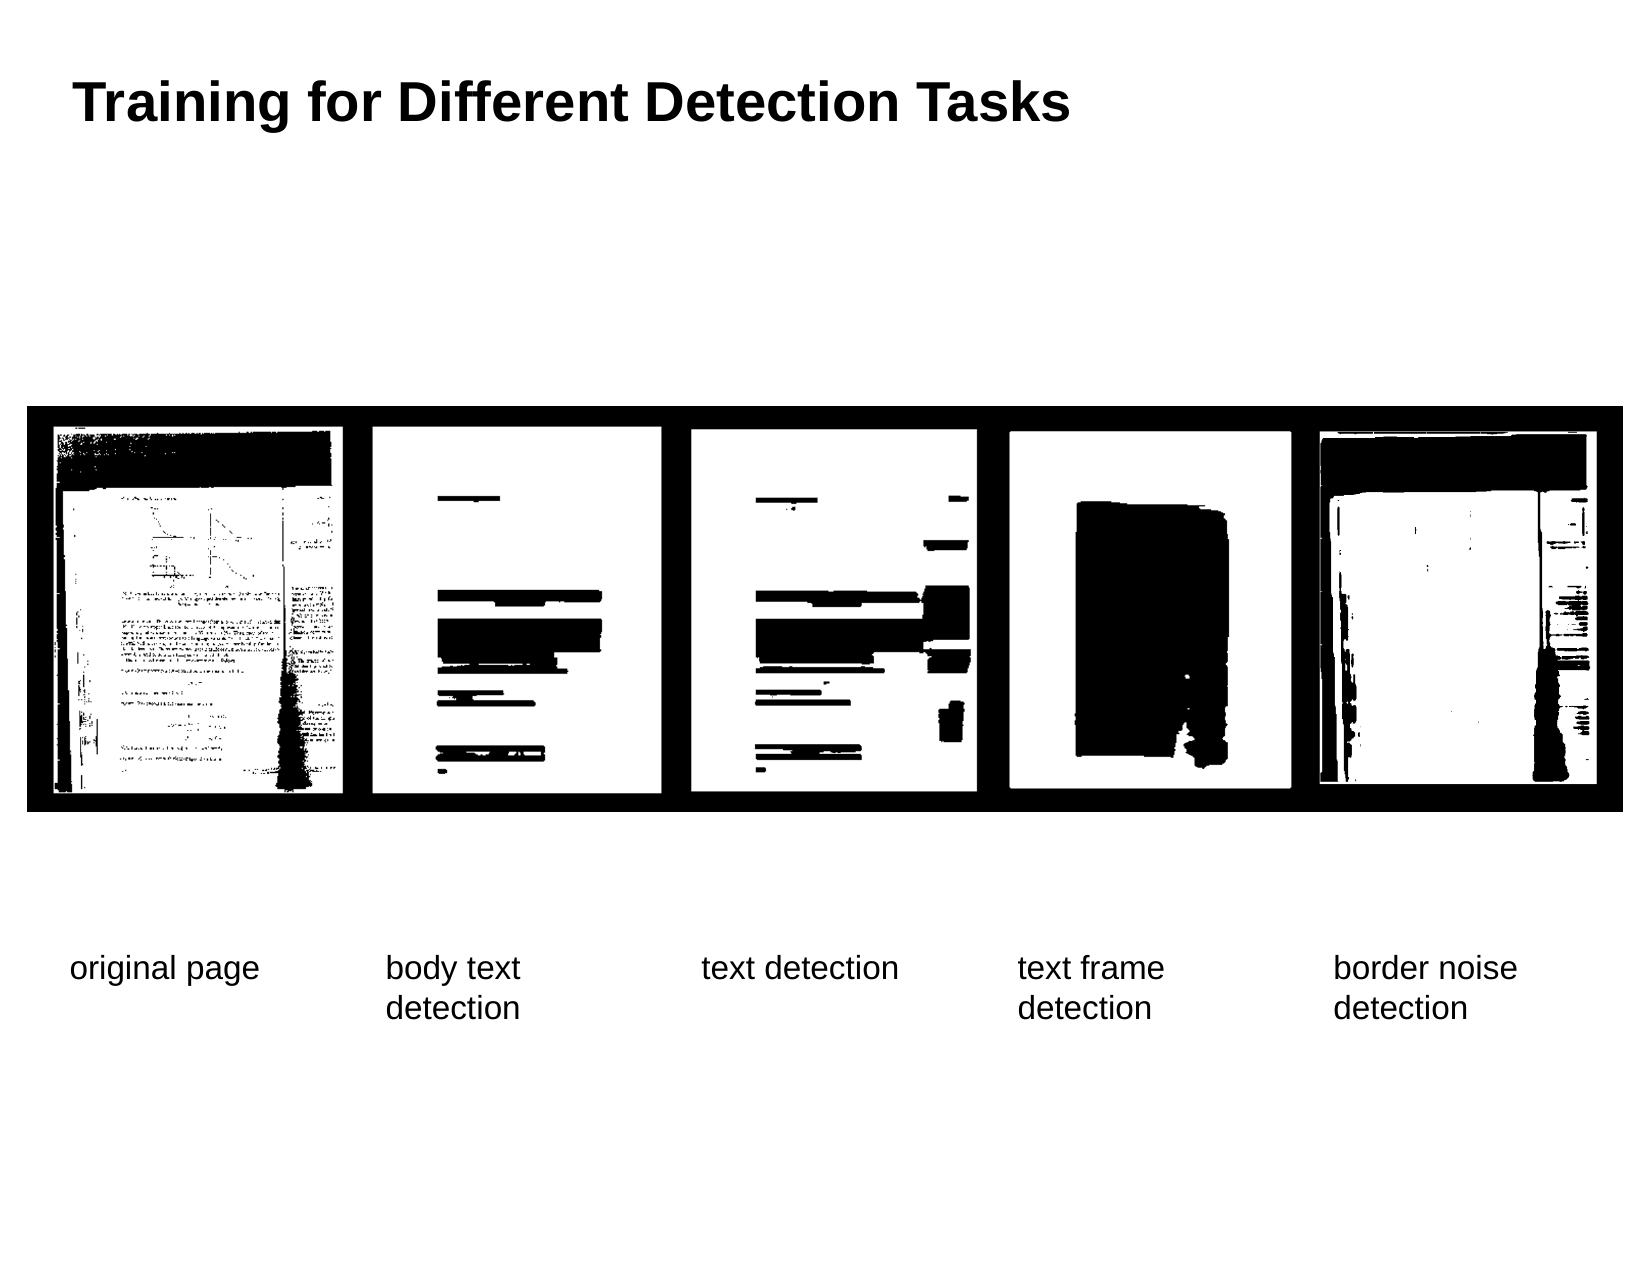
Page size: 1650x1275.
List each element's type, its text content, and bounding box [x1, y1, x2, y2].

text_box body text detection [368, 929, 658, 1221]
text_box border noise detection [1316, 929, 1606, 1221]
picture [27, 406, 1623, 812]
title Training for Different Detection Tasks [56, 48, 1594, 191]
text_box text frame detection [1000, 929, 1290, 1221]
text_box text detection [684, 929, 974, 1221]
text_box original page [52, 929, 342, 1221]
